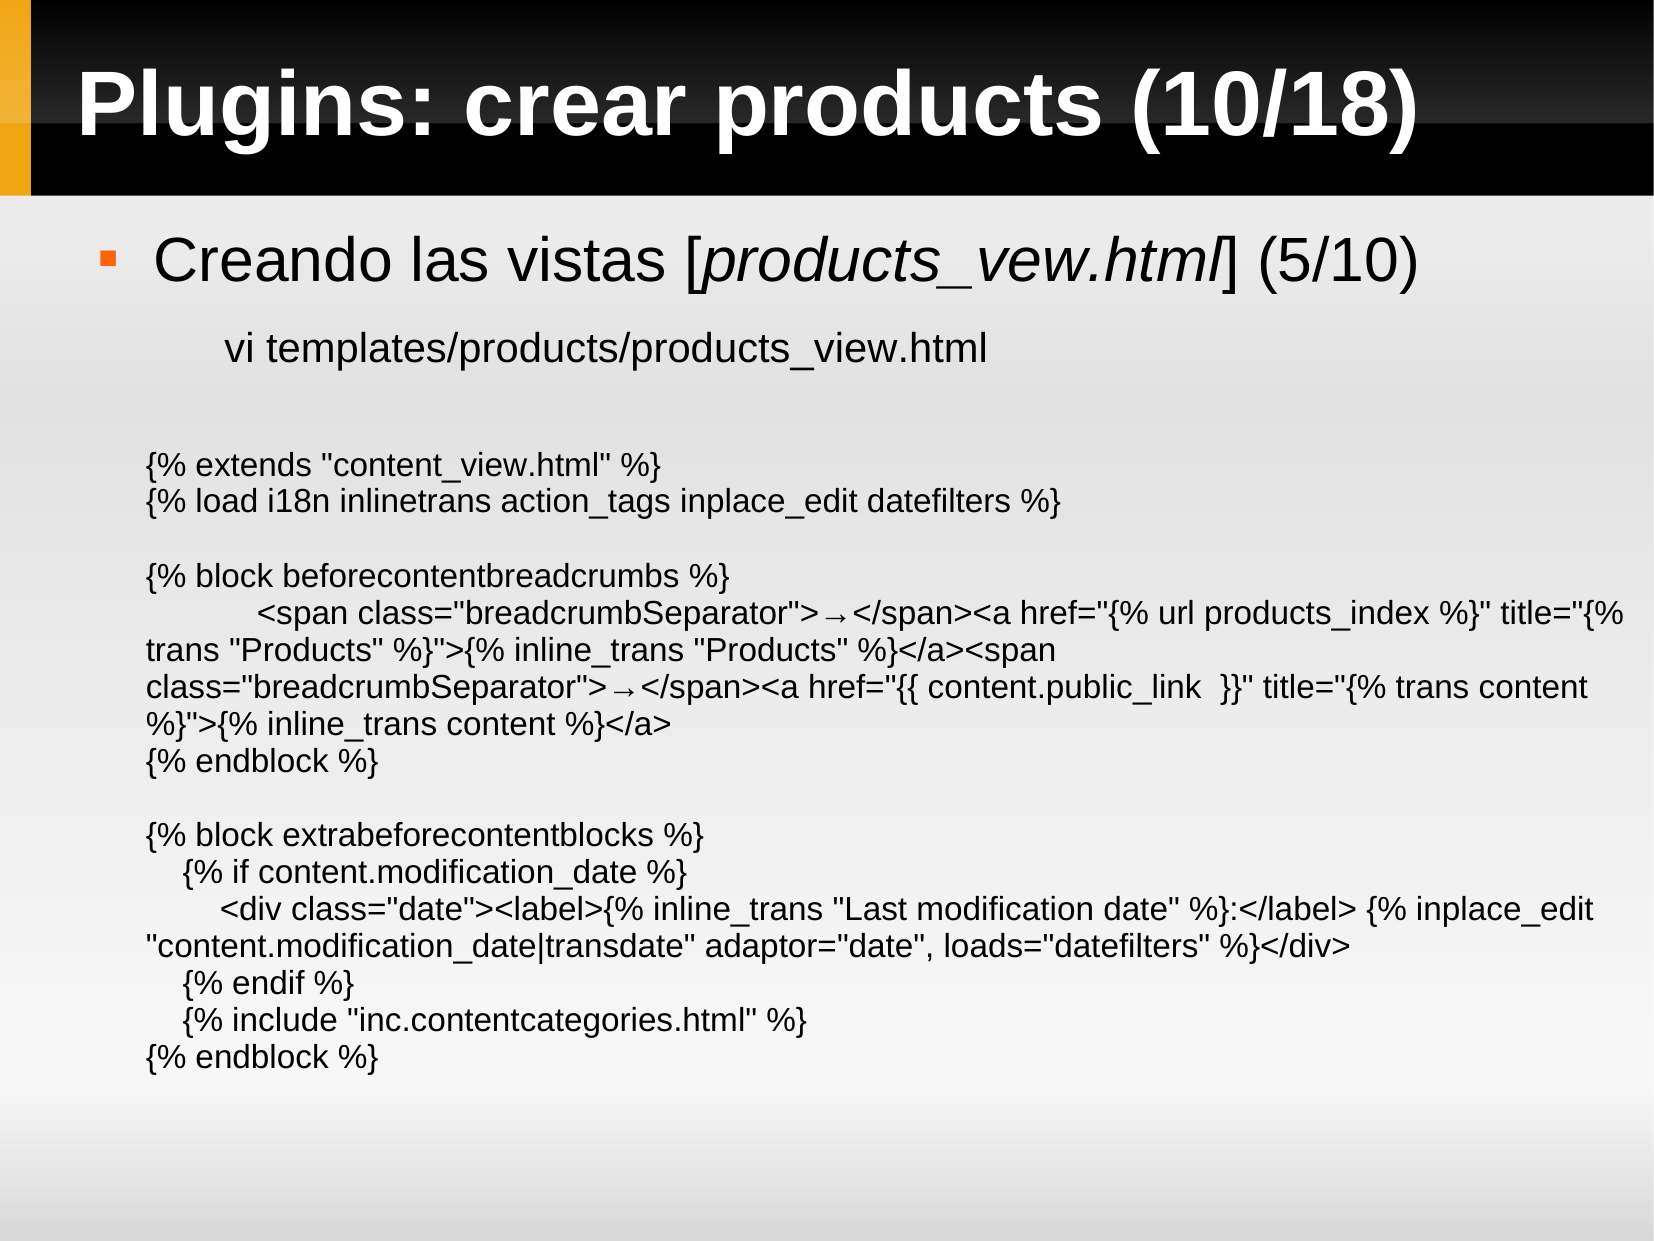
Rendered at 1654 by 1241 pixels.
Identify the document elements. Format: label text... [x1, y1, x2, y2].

text_box {% extends "content_view.html" %} {% load i18n inlinetrans action_tags inplace_edit datefilters %} {% block beforecontentbreadcrumbs %} <span class="breadcrumbSeparator">→</span><a href="{% url products_index %}" title="{% trans "Products" %}">{% inline_trans "Products" %}</a><span class="breadcrumbSeparator">→</span><a href="{{ content.public_link }}" title="{% trans content %}">{% inline_trans content %}</a> {% endblock %} {% block extrabeforecontentblocks %} {% if content.modification_date %} <div class="date"><label>{% inline_trans "Last modification date" %}:</label> {% inplace_edit "content.modification_date|transdate" adaptor="date", loads="datefilters" %}</div> {% endif %} {% include "inc.contentcategories.html" %} {% endblock %} [130, 401, 1654, 1241]
picture [0, 0, 1654, 1241]
title Plugins: crear products (10/18) [76, 0, 1565, 208]
list Creando las vistas [products_vew.html] (5/10) vi templates/products/products_view.html [82, 225, 1571, 1044]
